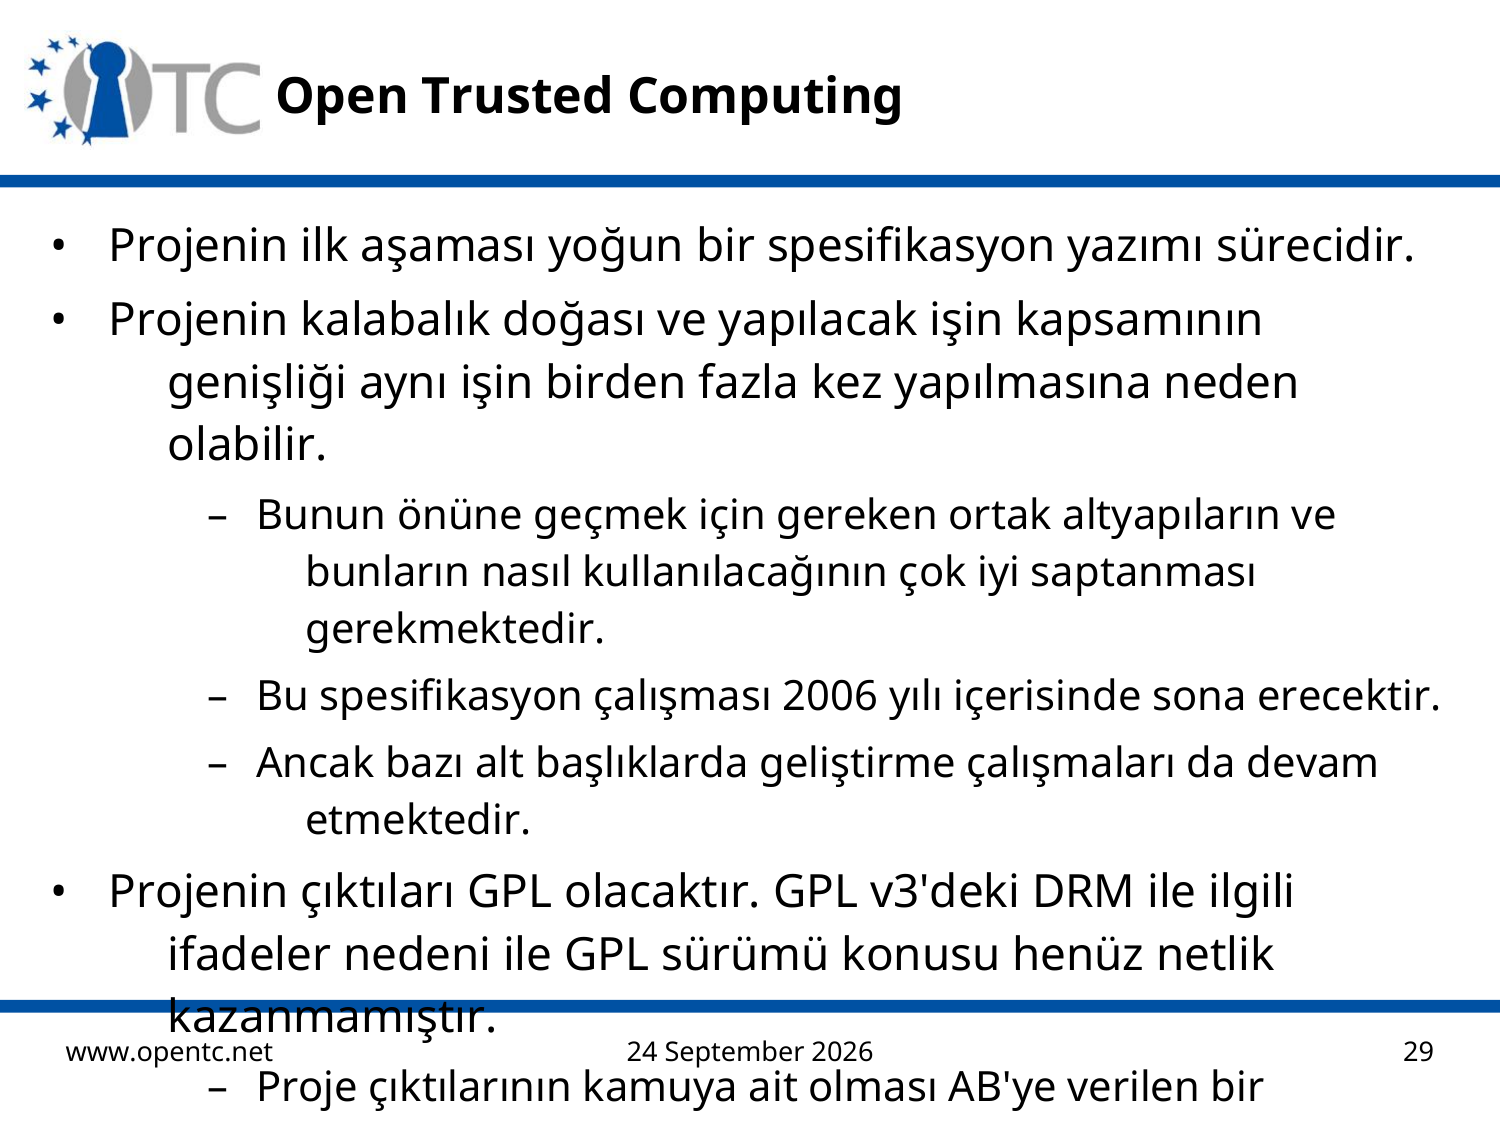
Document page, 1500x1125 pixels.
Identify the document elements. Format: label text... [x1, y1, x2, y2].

picture [24, 30, 263, 150]
list Projenin ilk aşaması yoğun bir spesifikasyon yazımı sürecidir. Projenin kalabalık doğası ve yapılacak işin kapsamının genişliği aynı işin birden fazla kez yapılmasına neden olabilir. Bunun önüne geçmek için gereken ortak altyapıların ve bunların nasıl kullanılacağının çok iyi saptanması gerekmektedir. Bu spesifikasyon çalışması 2006 yılı içerisinde sona erecektir. Ancak bazı alt başlıklarda geliştirme çalışmaları da devam etmektedir. Projenin çıktıları GPL olacaktır. GPL v3'deki DRM ile ilgili ifadeler nedeni ile GPL sürümü konusu henüz netlik kazanmamıştır. Proje çıktılarının kamuya ait olması AB'ye verilen bir taahhüttür. Bu nedenle patentler ve benzeri sınırlandırmalar olmayacaktır. [50, 212, 1450, 927]
title Open Trusted Computing [275, 7, 1450, 181]
